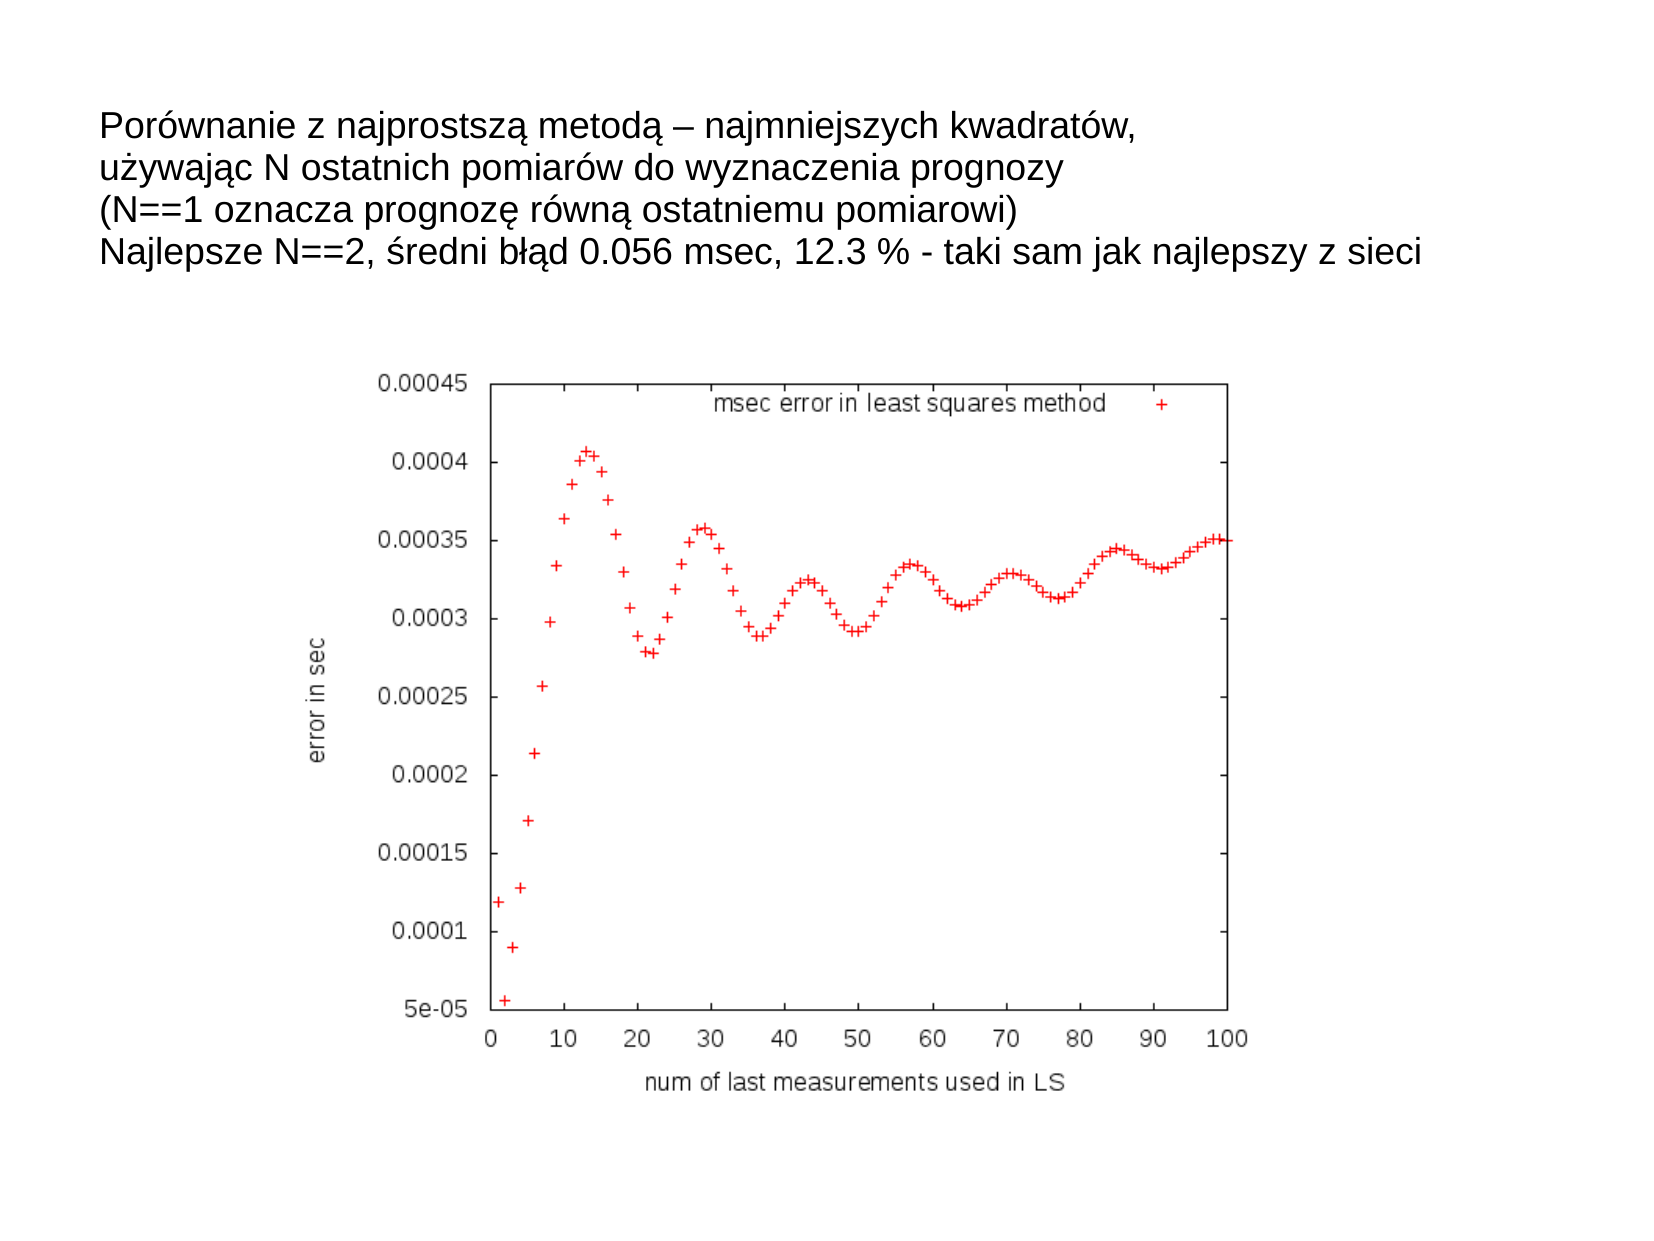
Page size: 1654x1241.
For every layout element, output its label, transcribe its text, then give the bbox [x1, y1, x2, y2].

picture [265, 354, 1266, 1105]
text_box Porównanie z najprostszą metodą – najmniejszych kwadratów, używając N ostatnich pomiarów do wyznaczenia prognozy (N==1 oznacza prognozę równą ostatniemu pomiarowi) Najlepsze N==2, średni błąd 0.056 msec, 12.3 % - taki sam jak najlepszy z sieci [84, 97, 1438, 280]
